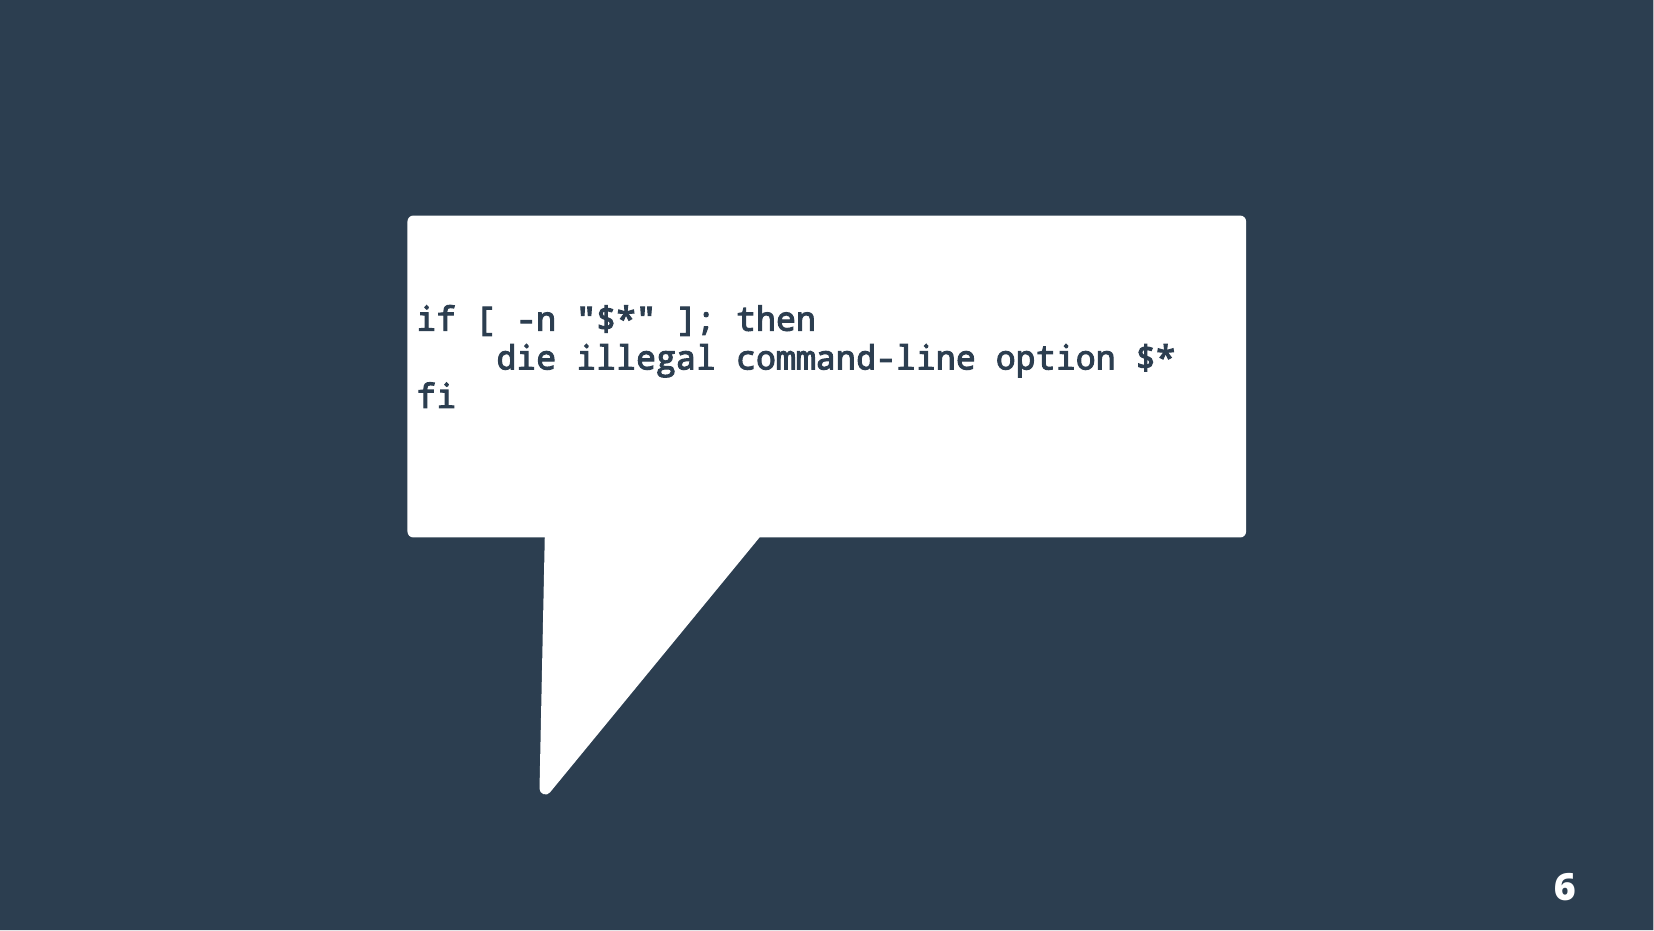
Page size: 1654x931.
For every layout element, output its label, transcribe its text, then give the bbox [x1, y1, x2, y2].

title if [ -n "$*" ]; then die illegal command-line option $* fi [412, 225, 1181, 491]
